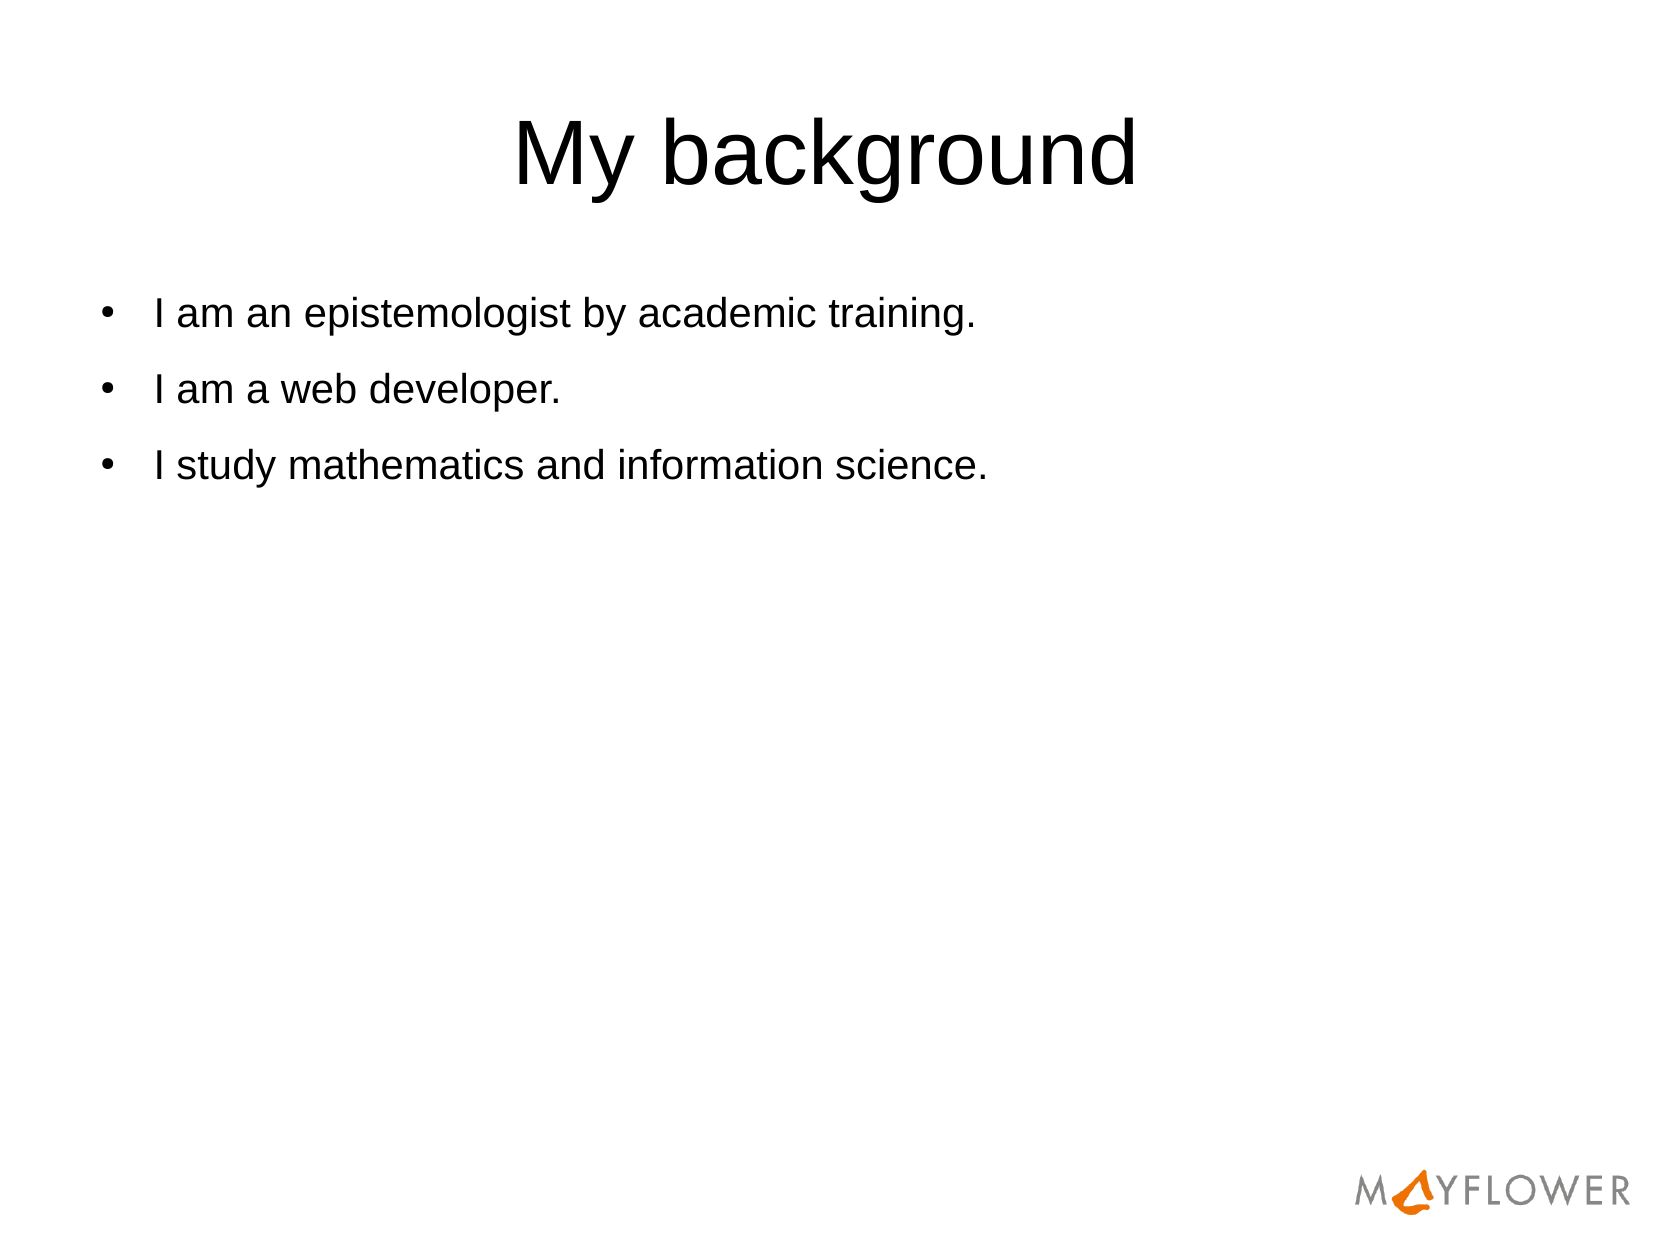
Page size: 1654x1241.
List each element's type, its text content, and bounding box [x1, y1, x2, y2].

picture [1355, 1169, 1630, 1215]
list I am an epistemologist by academic training. I am a web developer. I study mathematics and information science. [82, 290, 1571, 1010]
title My background [82, 49, 1571, 257]
